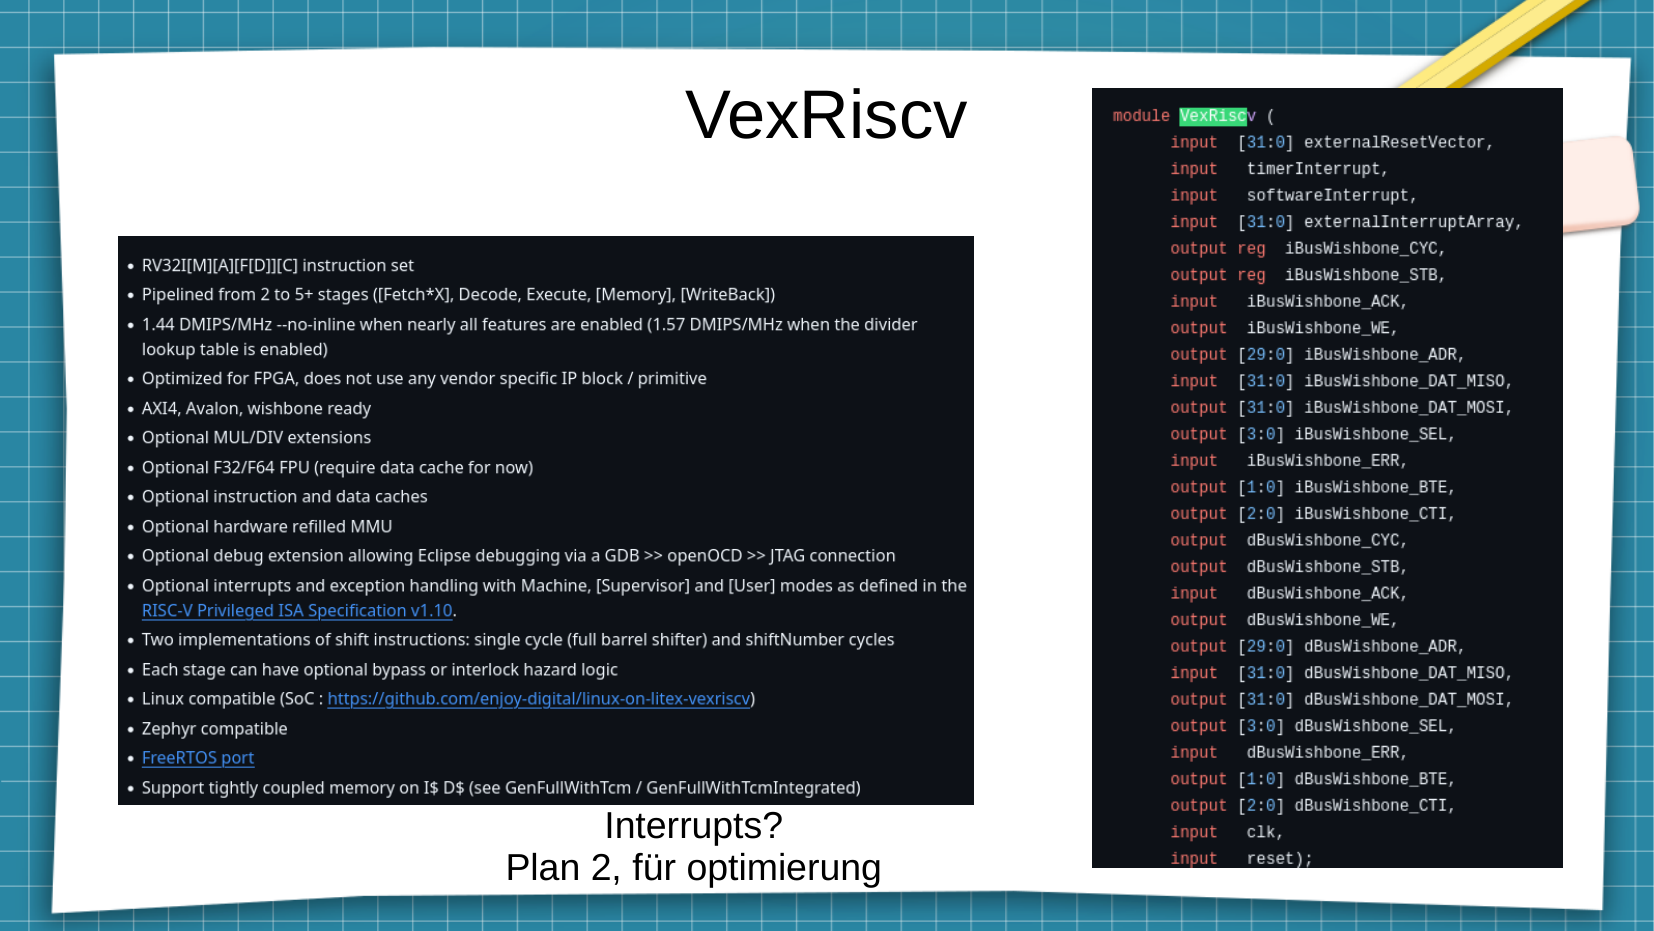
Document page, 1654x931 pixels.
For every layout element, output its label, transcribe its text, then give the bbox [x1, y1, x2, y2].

text_box Interrupts? Plan 2, für optimierung [383, 797, 1004, 931]
title VexRiscv [82, 37, 1571, 193]
picture [0, 0, 1654, 931]
